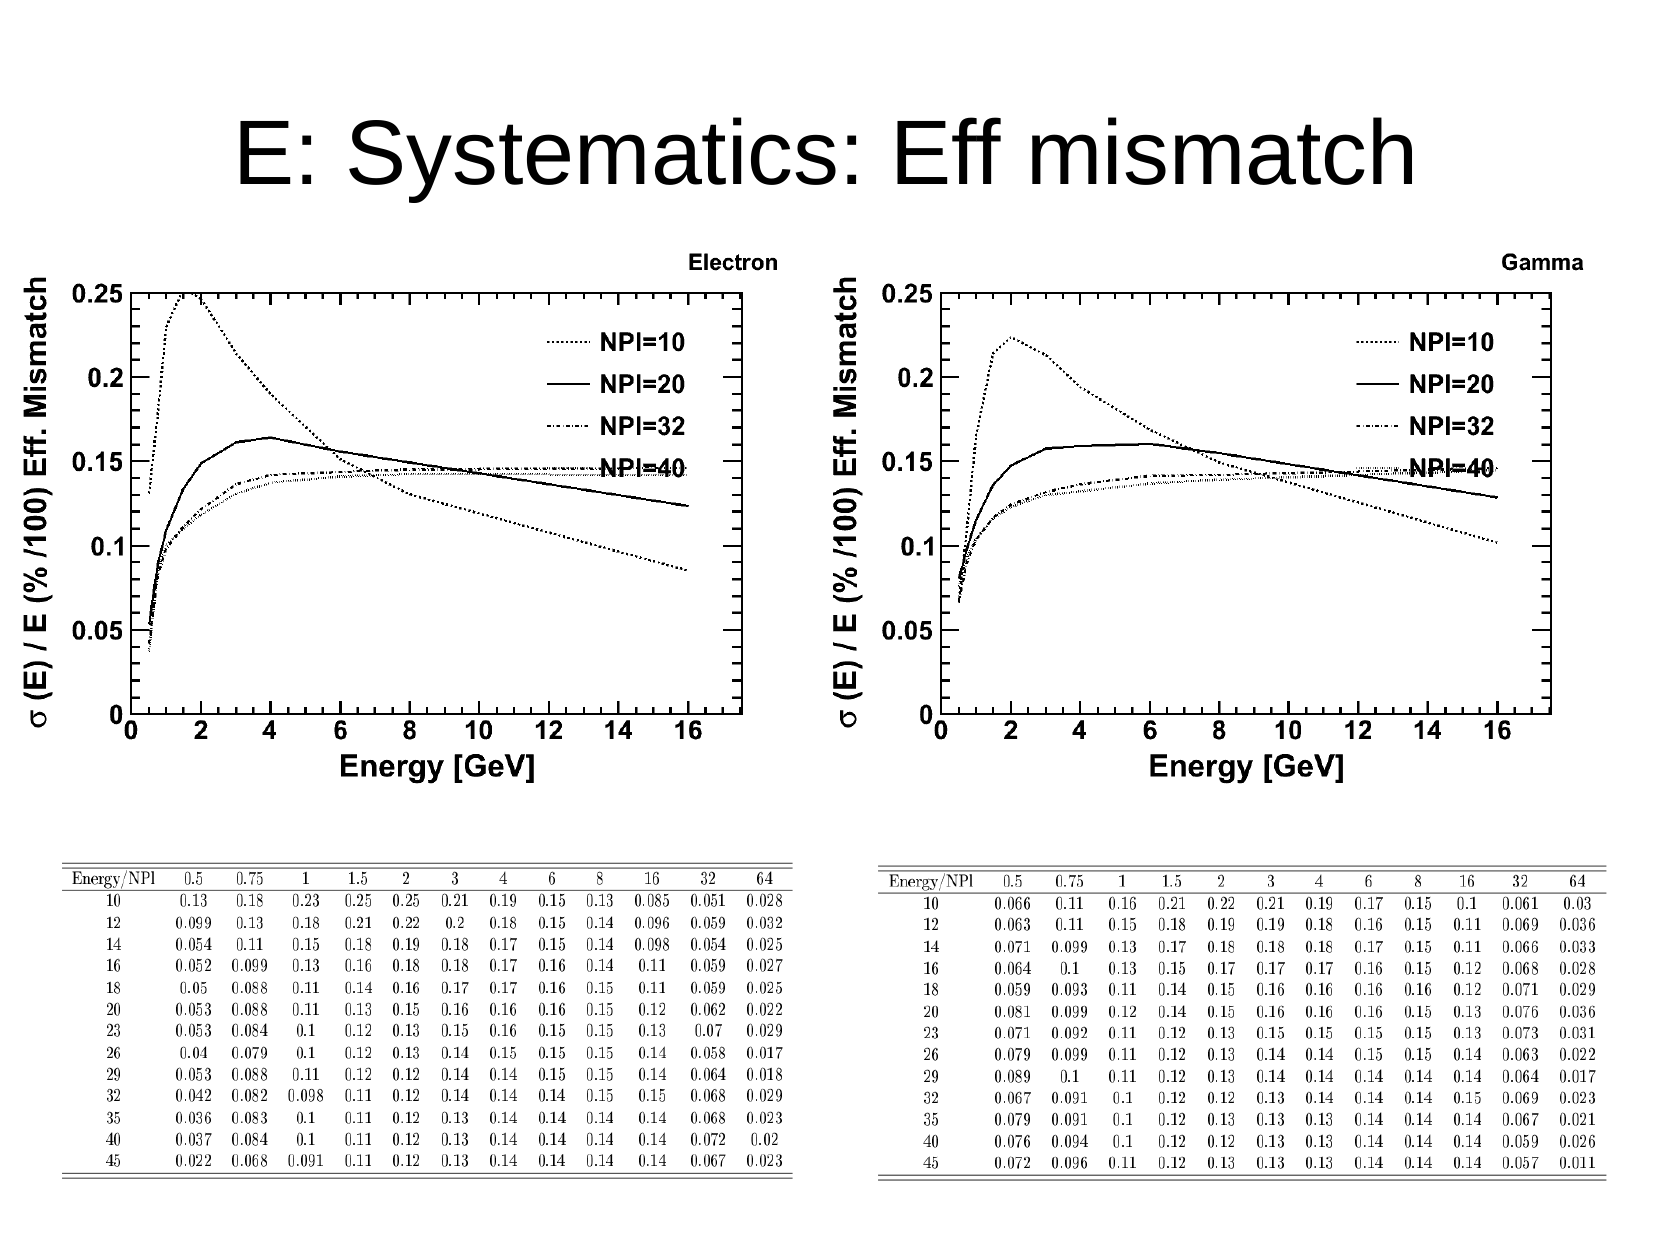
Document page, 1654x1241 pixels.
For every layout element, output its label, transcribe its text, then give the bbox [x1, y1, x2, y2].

picture [872, 856, 1613, 1188]
title E: Systematics: Eff mismatch [82, 49, 1571, 236]
picture [57, 856, 798, 1188]
picture [9, 236, 1632, 798]
